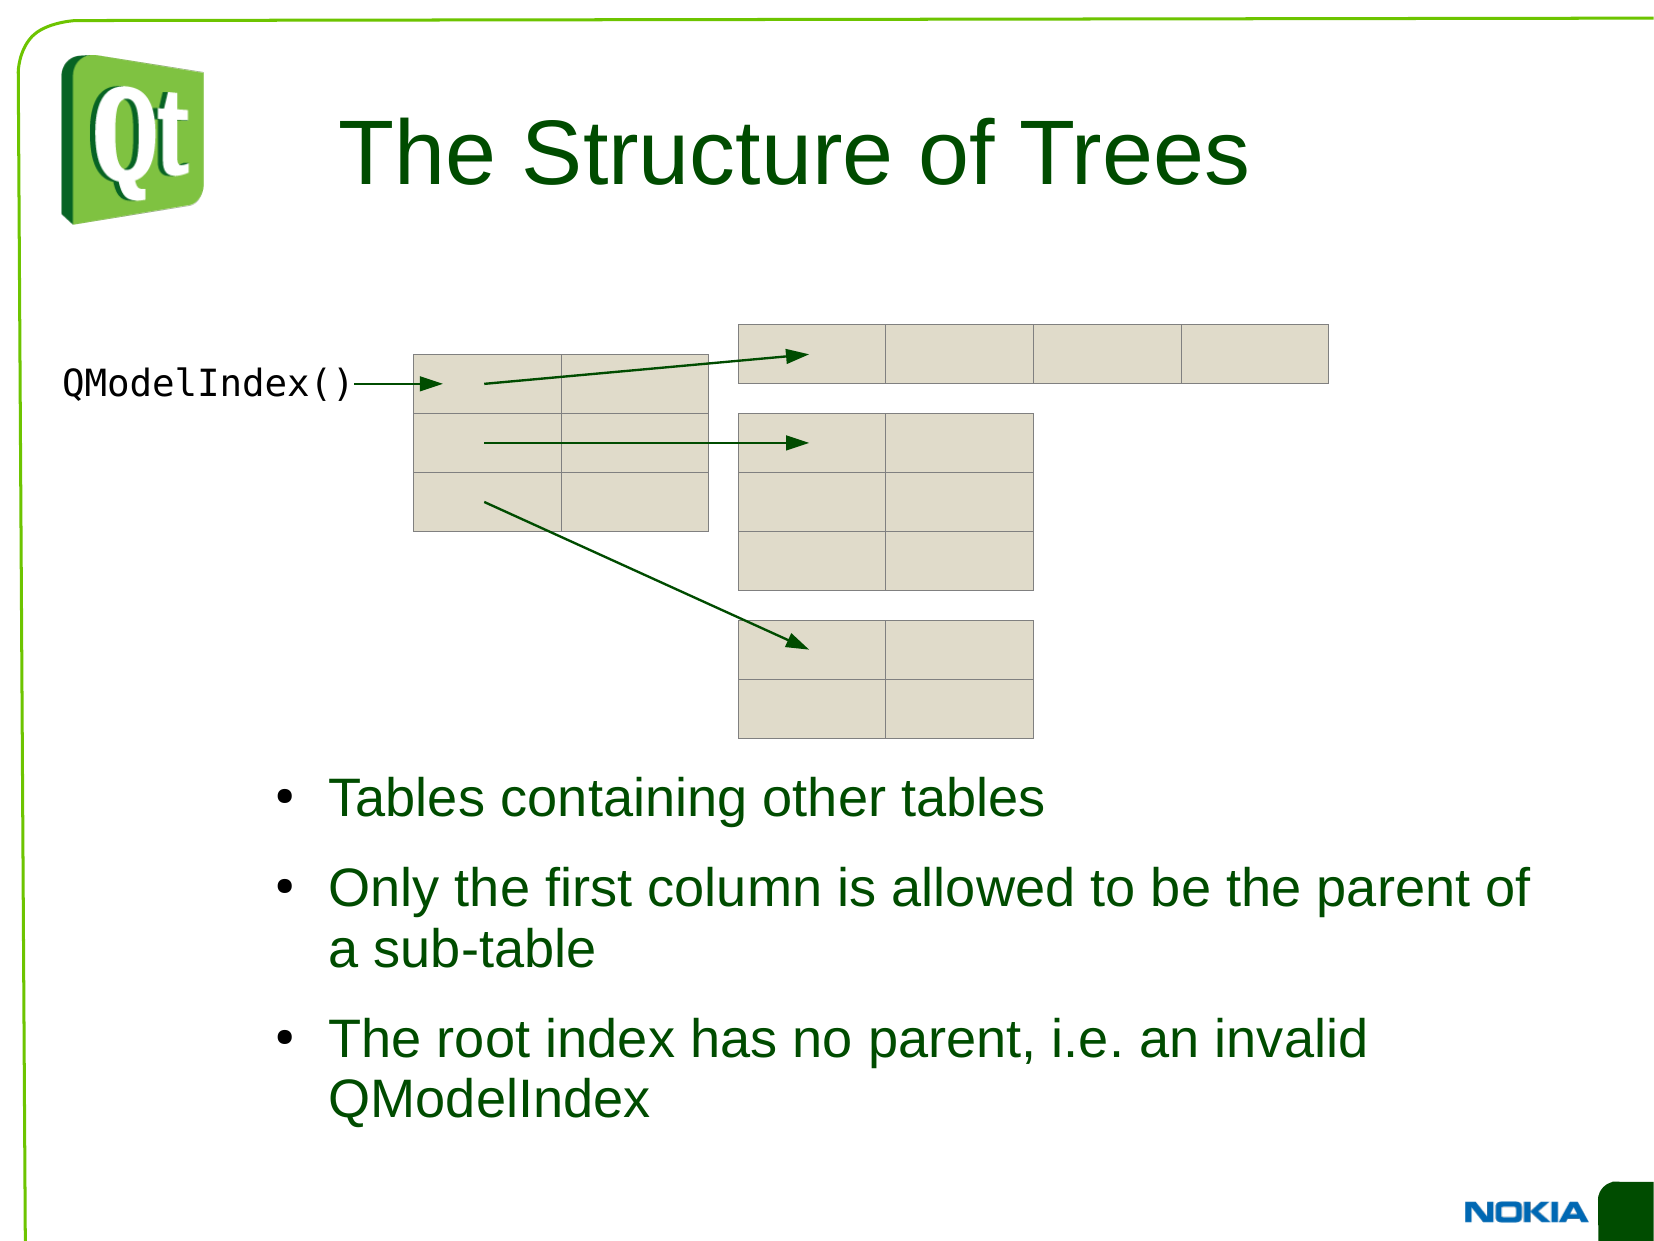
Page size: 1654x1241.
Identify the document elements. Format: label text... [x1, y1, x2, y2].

title The Structure of Trees [257, 56, 1333, 250]
text_box QModelIndex() [47, 354, 371, 413]
picture [1465, 1201, 1589, 1223]
list Tables containing other tables Only the first column is allowed to be the parent of a sub-table The root index has no parent, i.e. an invalid QModelIndex [257, 767, 1577, 1141]
text_box [738, 620, 1034, 739]
text_box [738, 413, 1034, 591]
text_box [413, 354, 709, 532]
picture [61, 55, 204, 225]
text_box [738, 324, 1329, 384]
